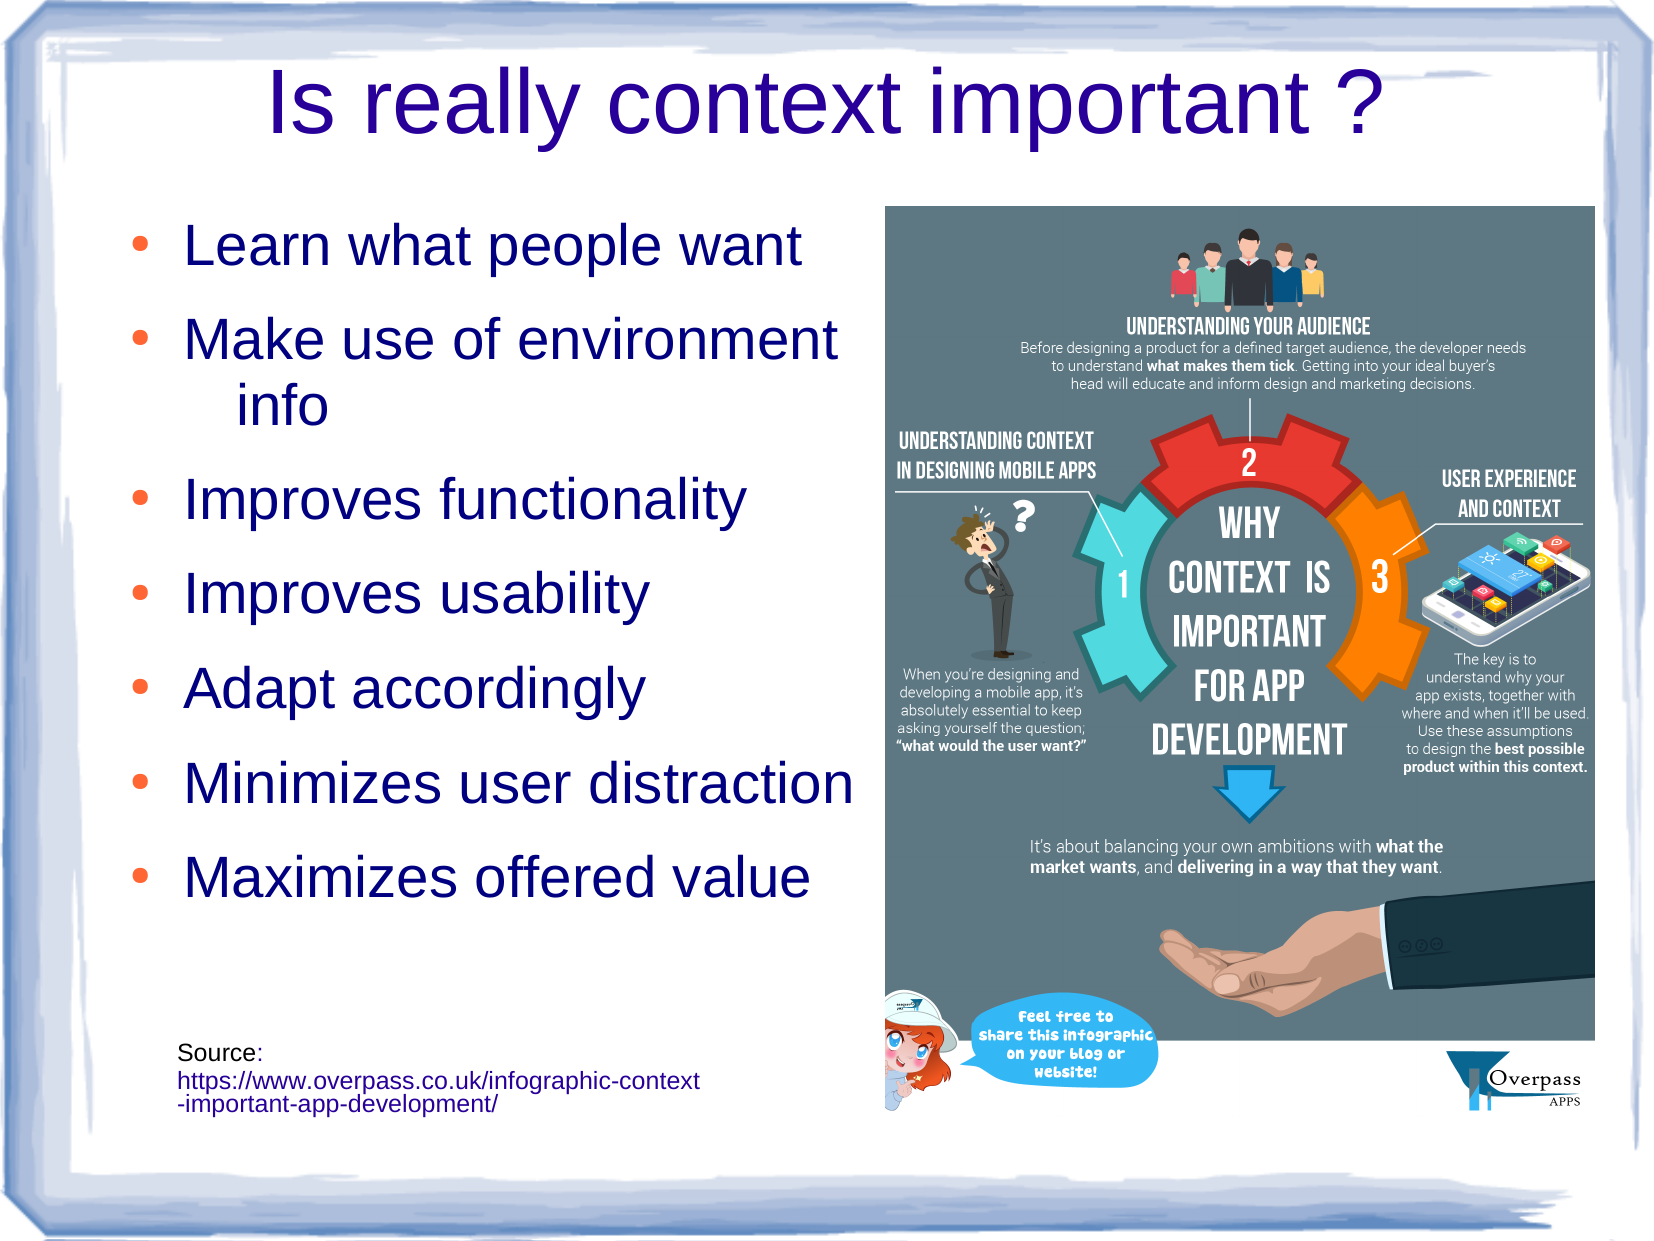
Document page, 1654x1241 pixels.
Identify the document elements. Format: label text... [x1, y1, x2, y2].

picture [0, 0, 1654, 1241]
title Source: https://www.overpass.co.uk/infographic-context-important-app-development/ [177, 1003, 709, 1130]
list Learn what people want Make use of environment info Improves functionality Improves usability Adapt accordingly Minimizes user distraction Maximizes offered value [94, 212, 863, 932]
title Is really context important ? [82, 49, 1571, 257]
